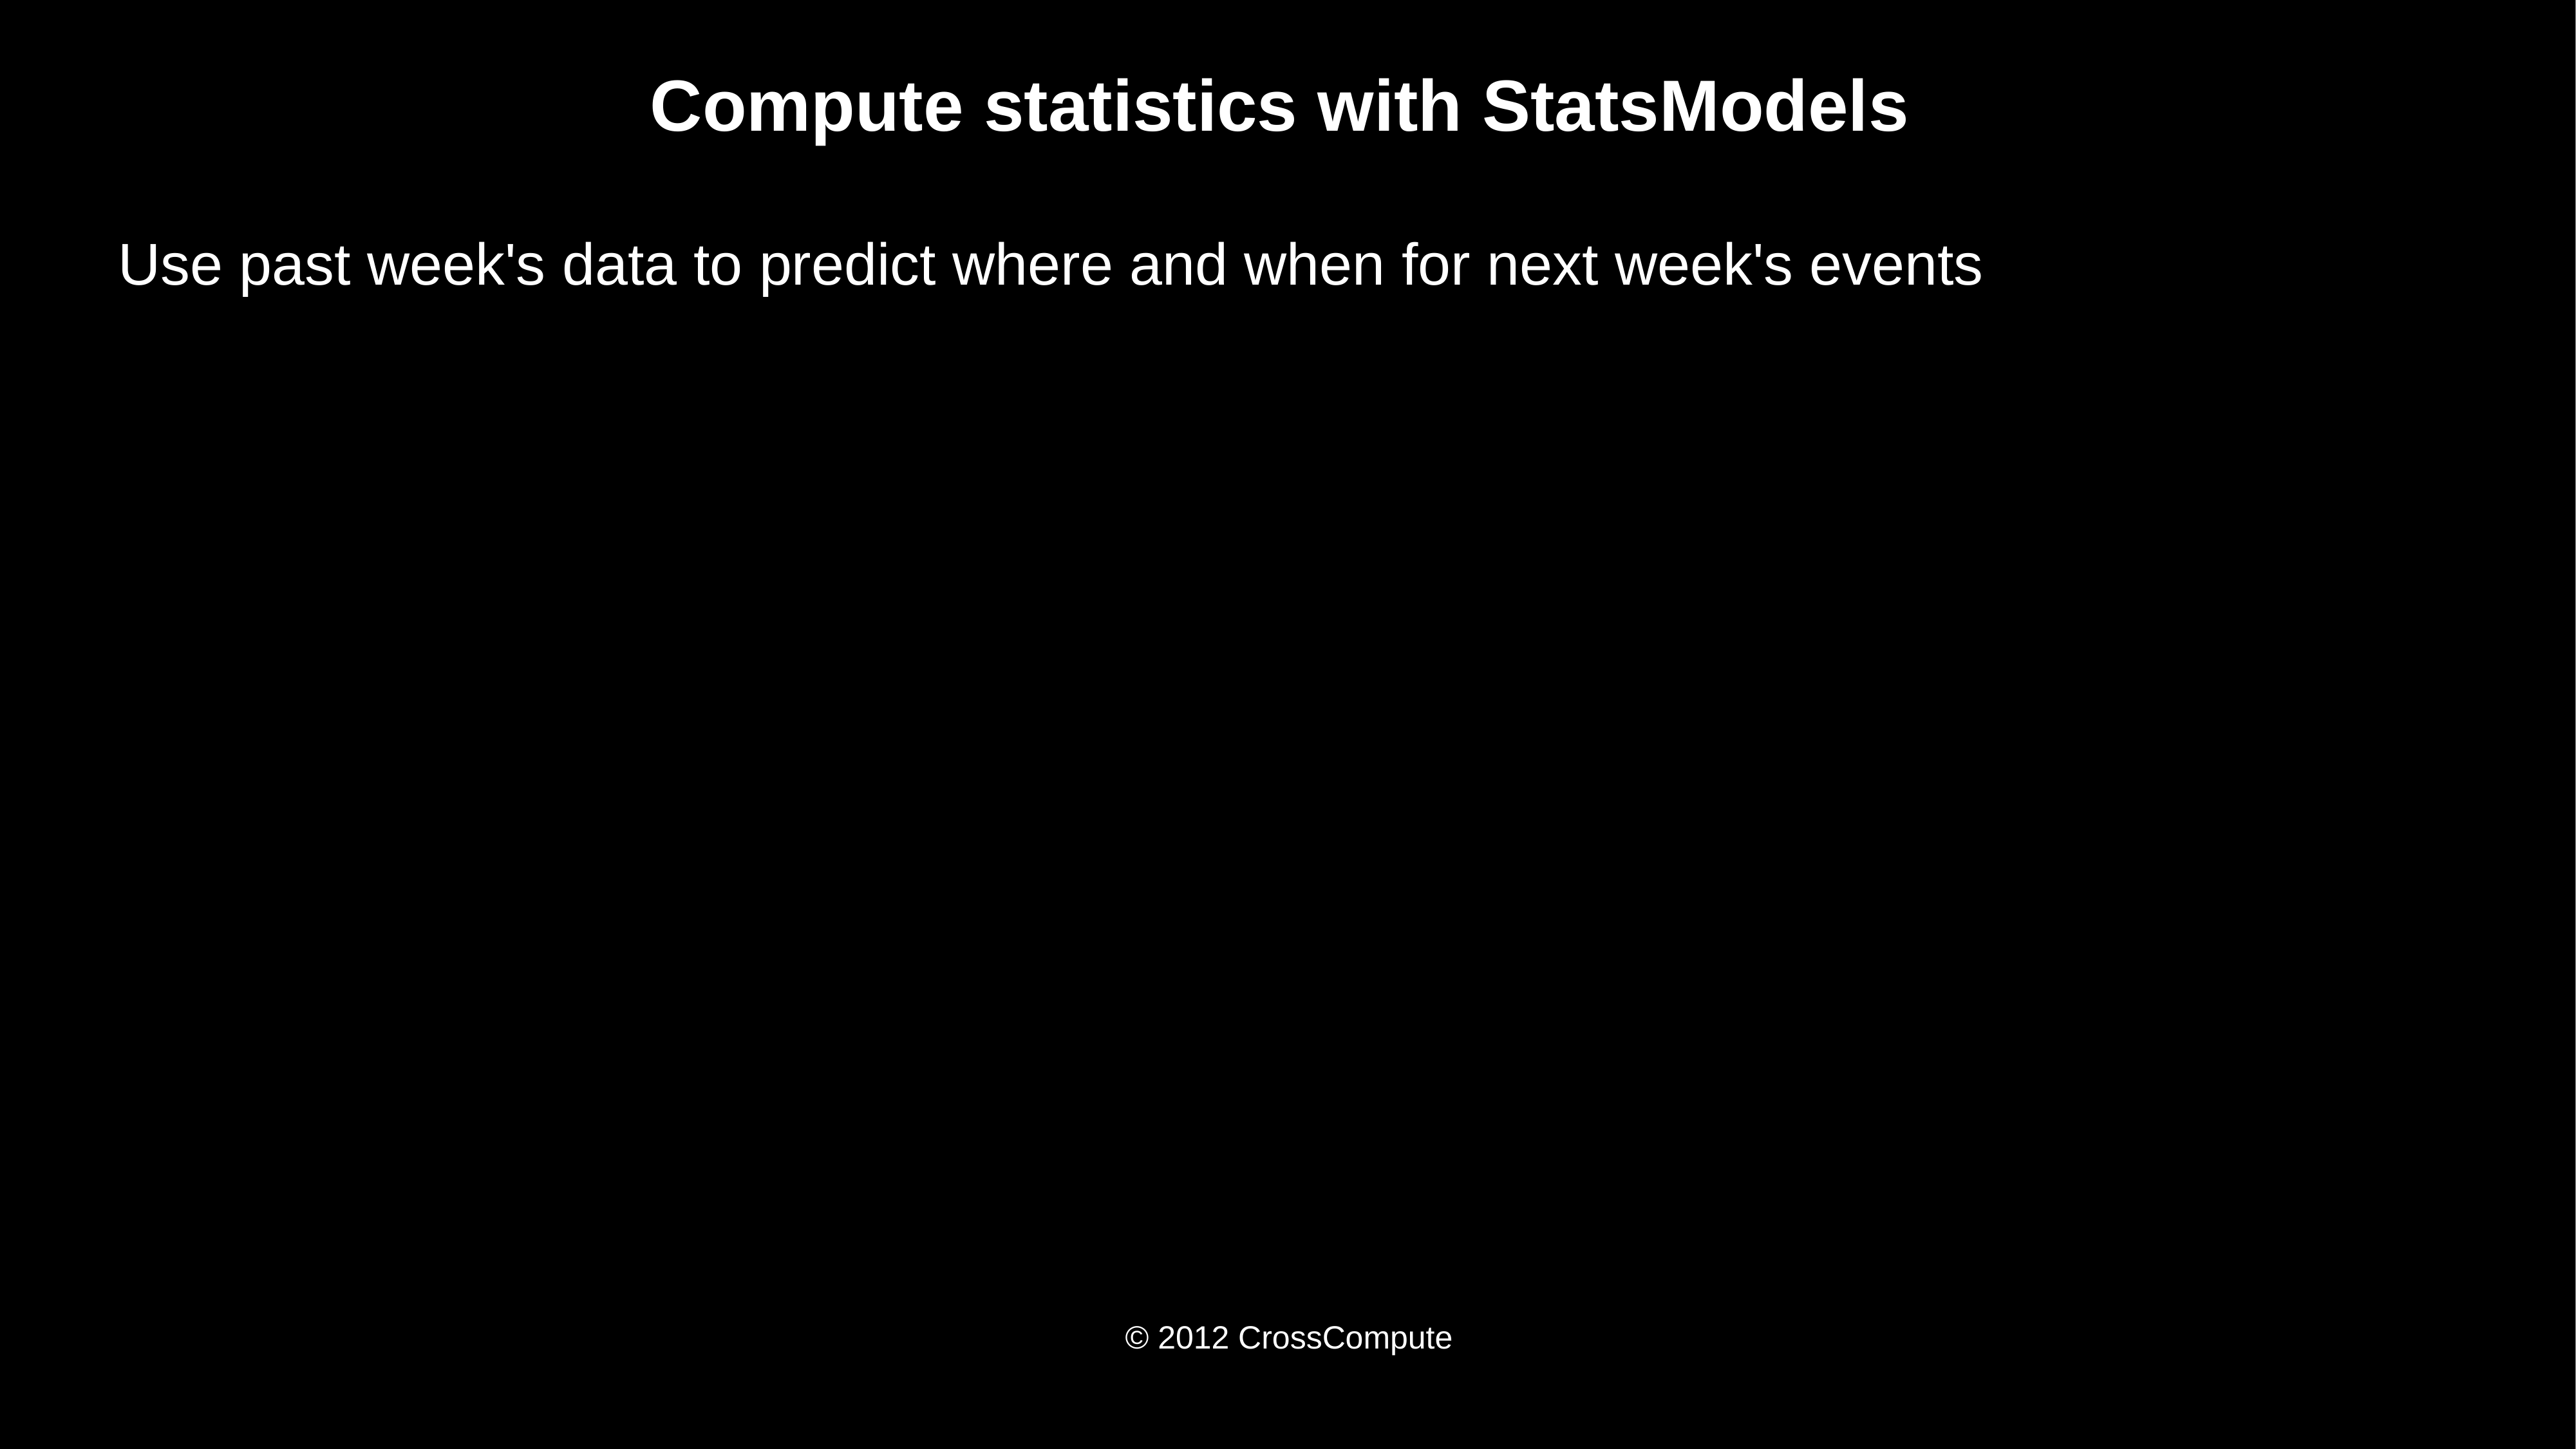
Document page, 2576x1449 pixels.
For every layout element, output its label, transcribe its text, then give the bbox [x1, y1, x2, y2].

list Use past week's data to predict where and when for next week's events [72, 231, 2488, 1073]
title Compute statistics with StatsModels [72, 19, 2488, 193]
